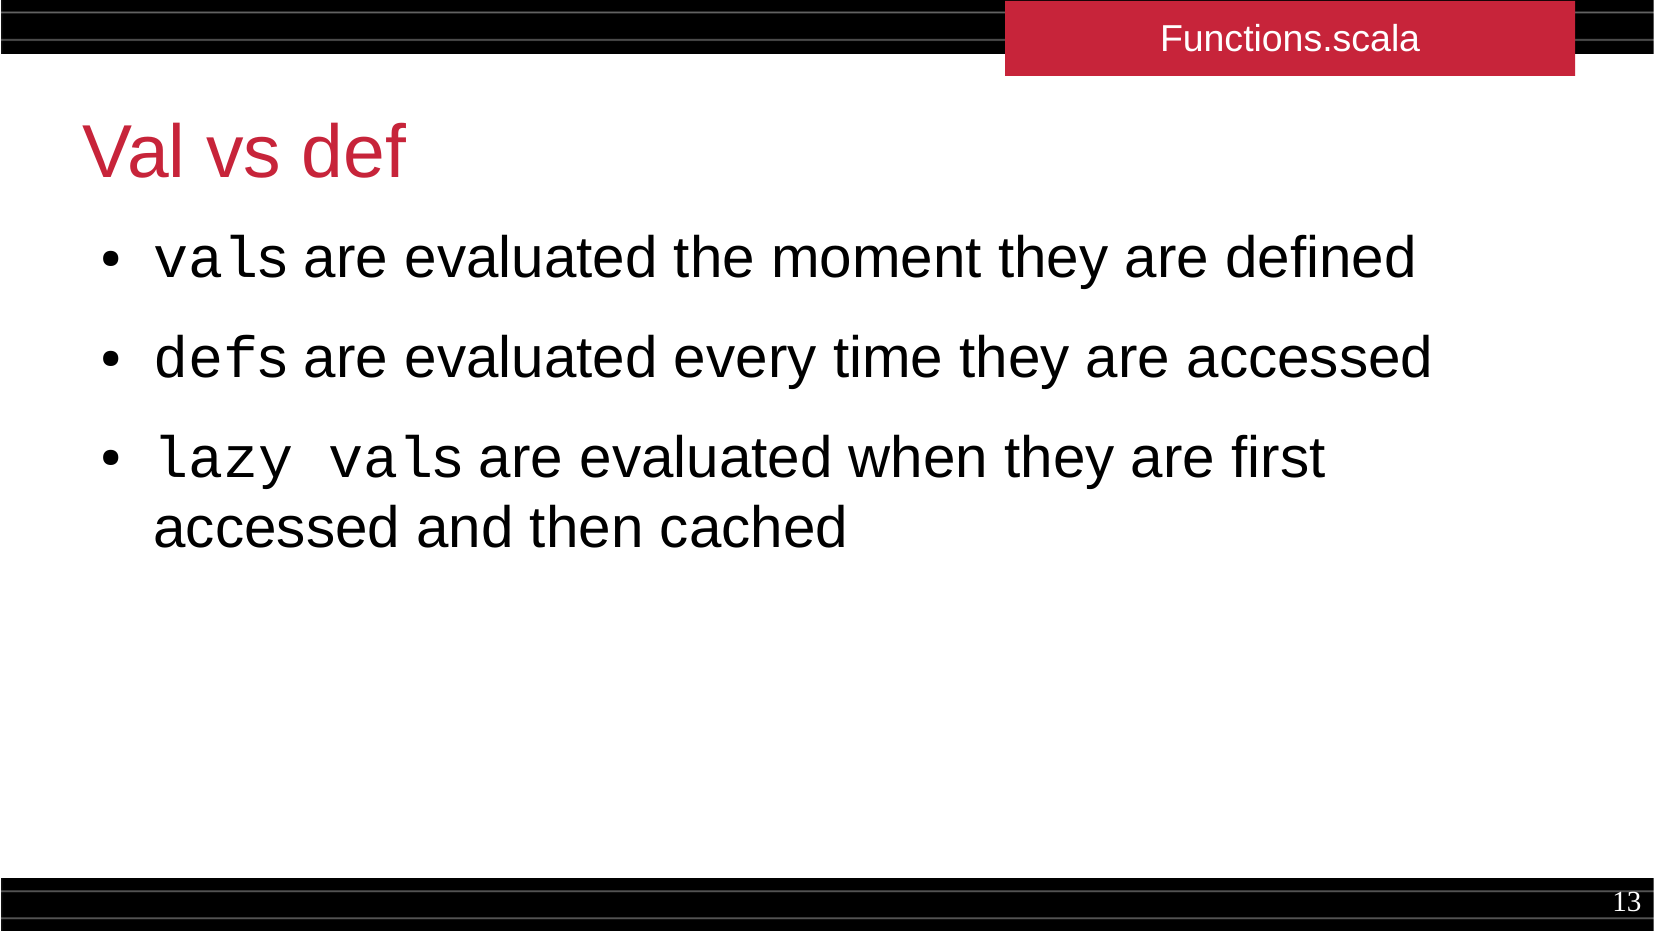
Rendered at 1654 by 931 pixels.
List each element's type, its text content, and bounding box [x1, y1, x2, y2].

title Val vs def [82, 92, 1571, 211]
picture [1, 0, 1005, 54]
text_box Functions.scala [1005, 0, 1576, 76]
picture [1, 878, 1654, 931]
list vals are evaluated the moment they are defined defs are evaluated every time they are accessed lazy vals are evaluated when they are first accessed and then cached [82, 225, 1571, 856]
picture [1576, 0, 1654, 54]
